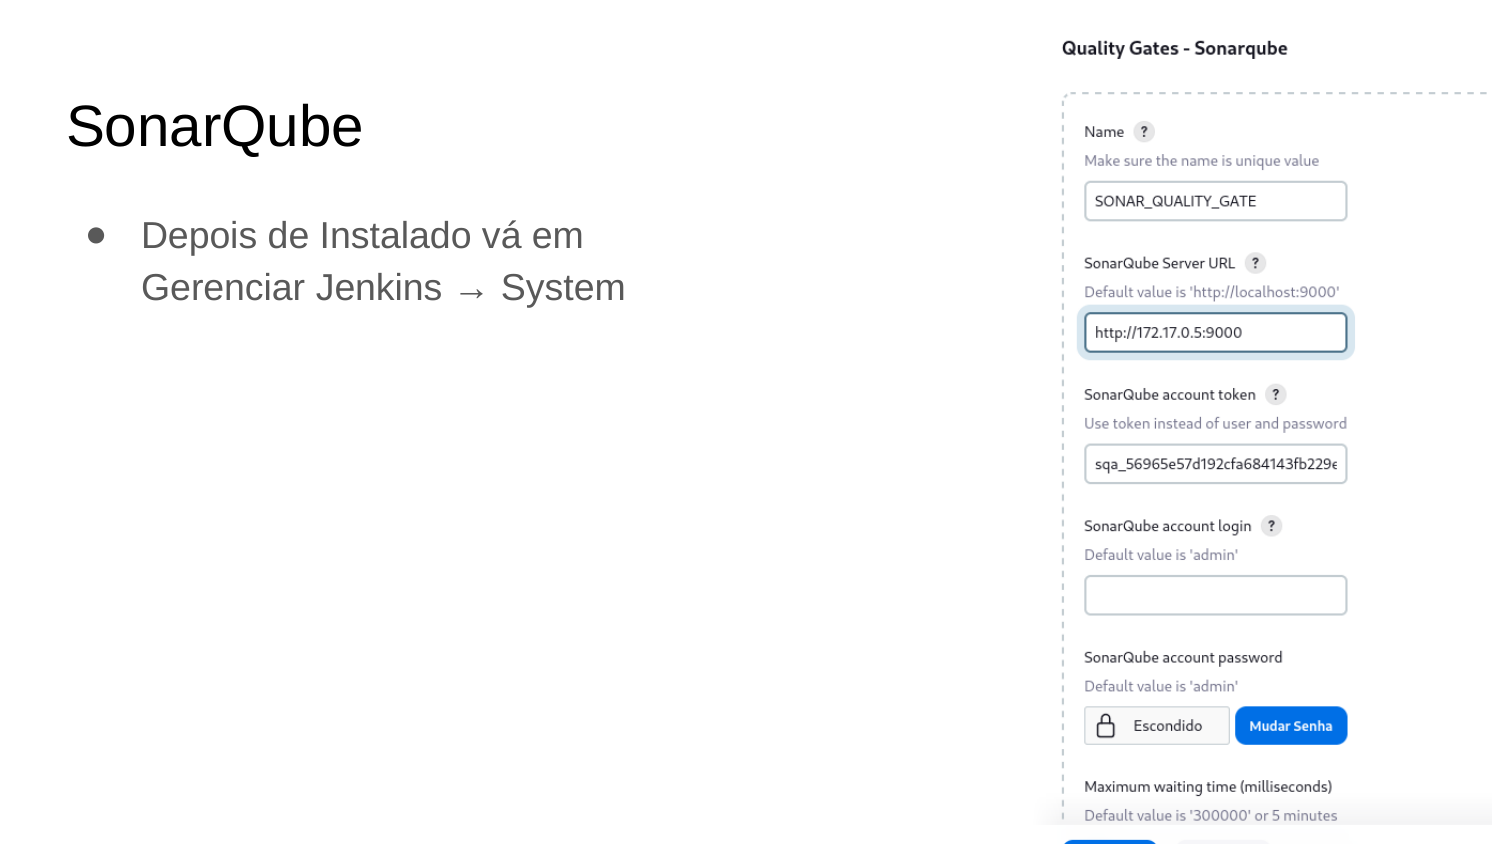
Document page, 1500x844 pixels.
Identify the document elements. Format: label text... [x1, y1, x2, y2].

title SonarQube [51, 72, 1033, 167]
list Depois de Instalado vá em Gerenciar Jenkins → System [51, 189, 1033, 750]
picture [1033, 12, 1492, 844]
